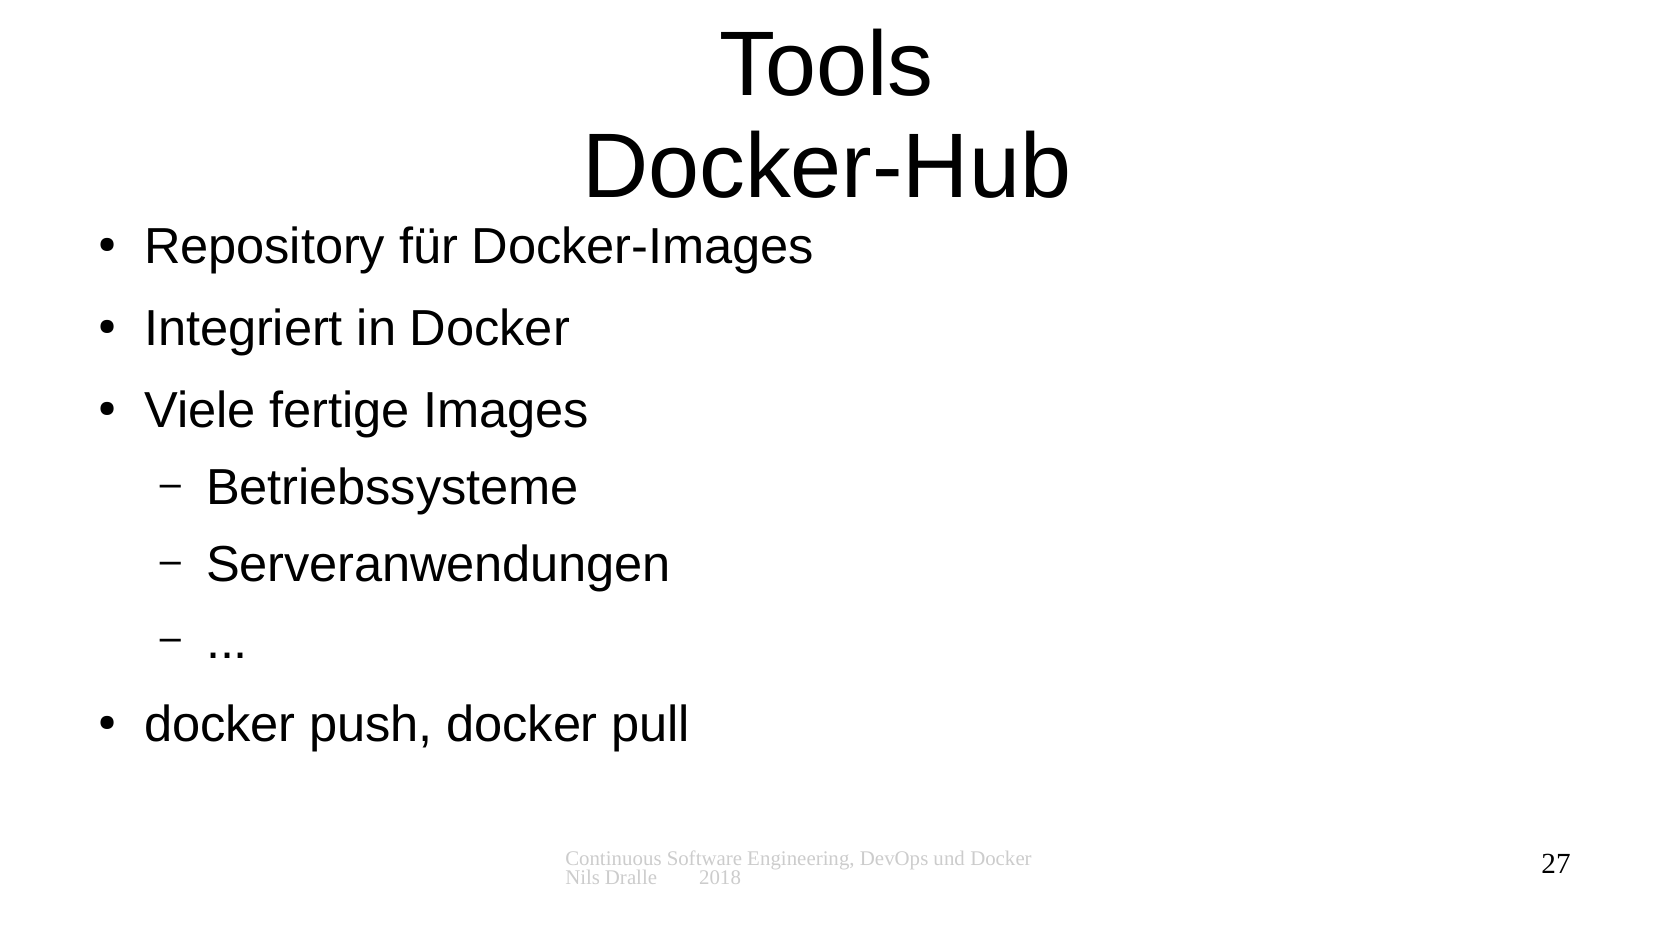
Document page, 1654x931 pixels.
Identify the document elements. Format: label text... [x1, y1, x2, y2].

list Repository für Docker-Images Integriert in Docker Viele fertige Images Betriebssysteme Serveranwendungen ... docker push, docker pull [82, 217, 1571, 758]
title Tools Docker-Hub [82, 12, 1571, 217]
